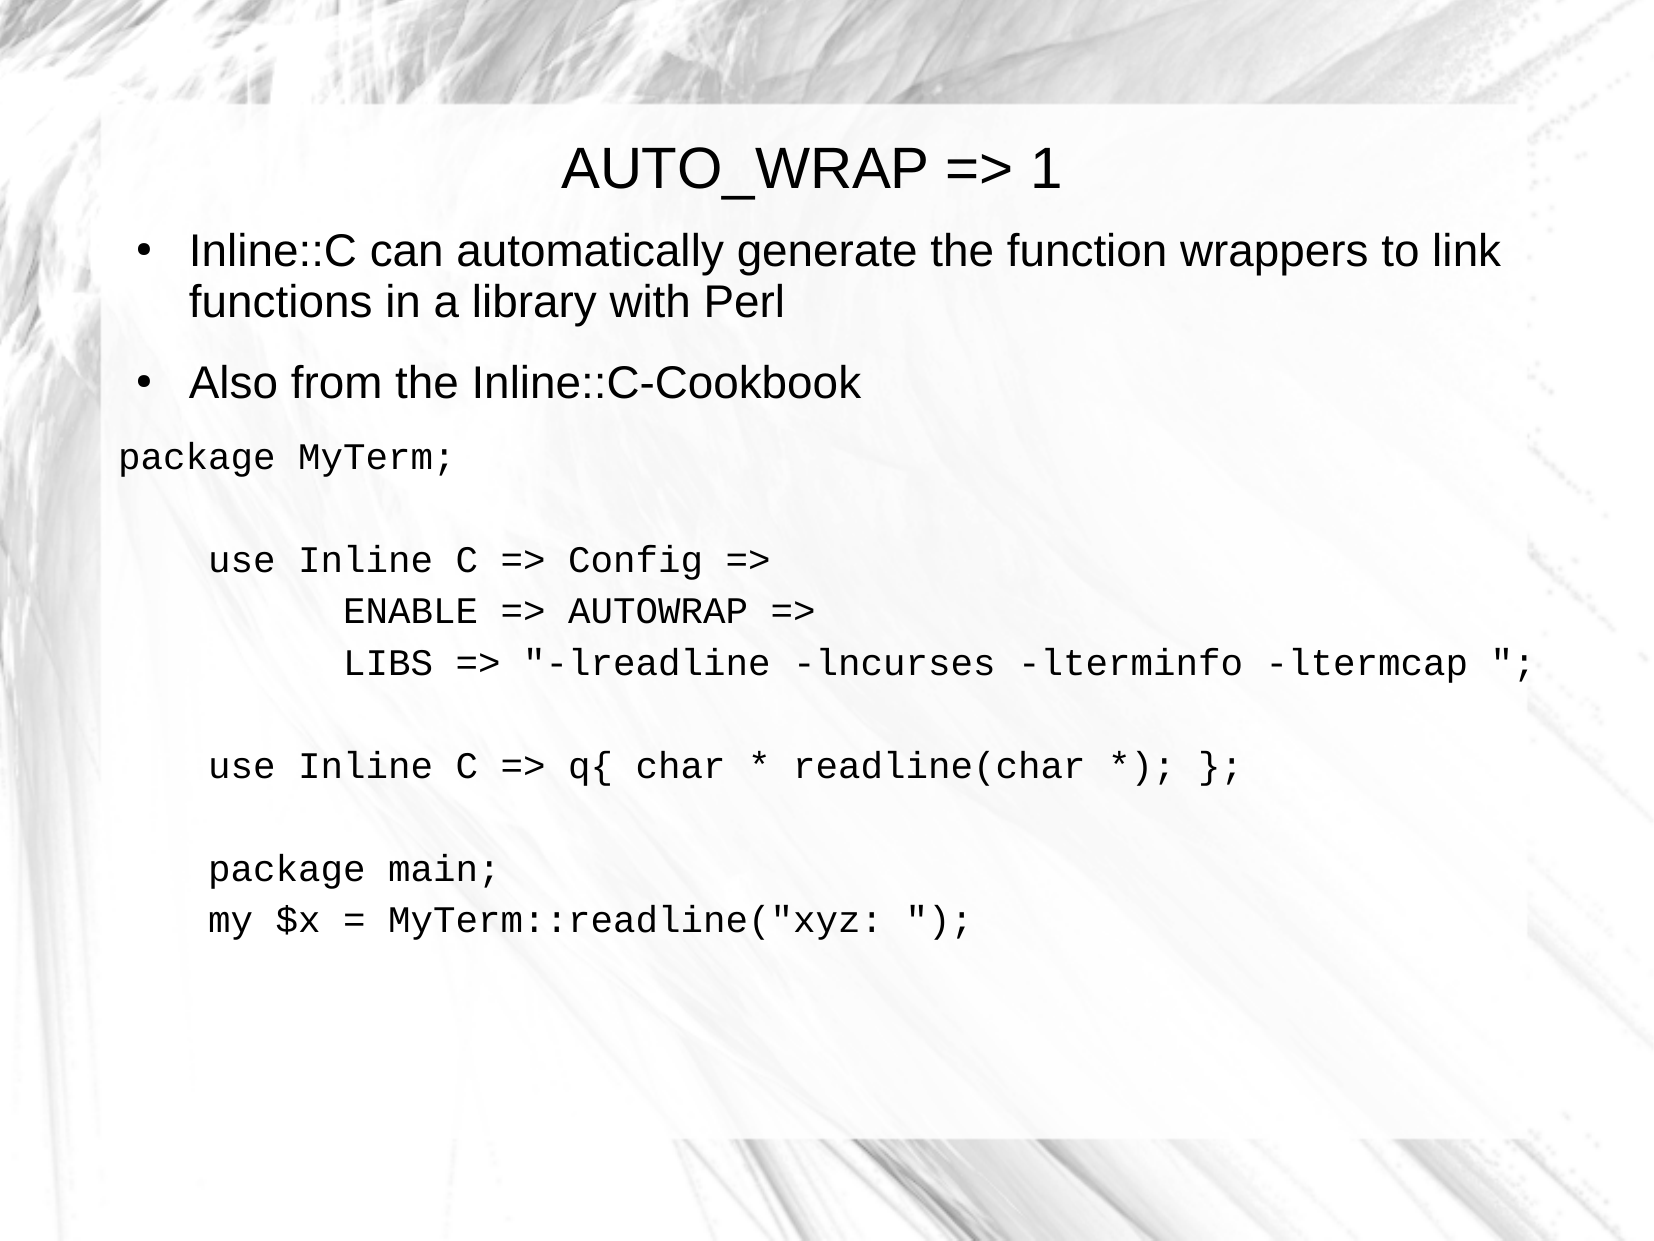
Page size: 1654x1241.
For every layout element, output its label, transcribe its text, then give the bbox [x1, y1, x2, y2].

title AUTO_WRAP => 1 [118, 112, 1506, 225]
picture [0, 0, 1654, 1241]
list Inline::C can automatically generate the function wrappers to link functions in a library with Perl Also from the Inline::C-Cookbook package MyTerm; use Inline C => Config => ENABLE => AUTOWRAP => LIBS => "-lreadline -lncurses -lterminfo -ltermcap "; use Inline C => q{ char * readline(char *); }; package main; my $x = MyTerm::readline("xyz: "); [118, 225, 1571, 1139]
